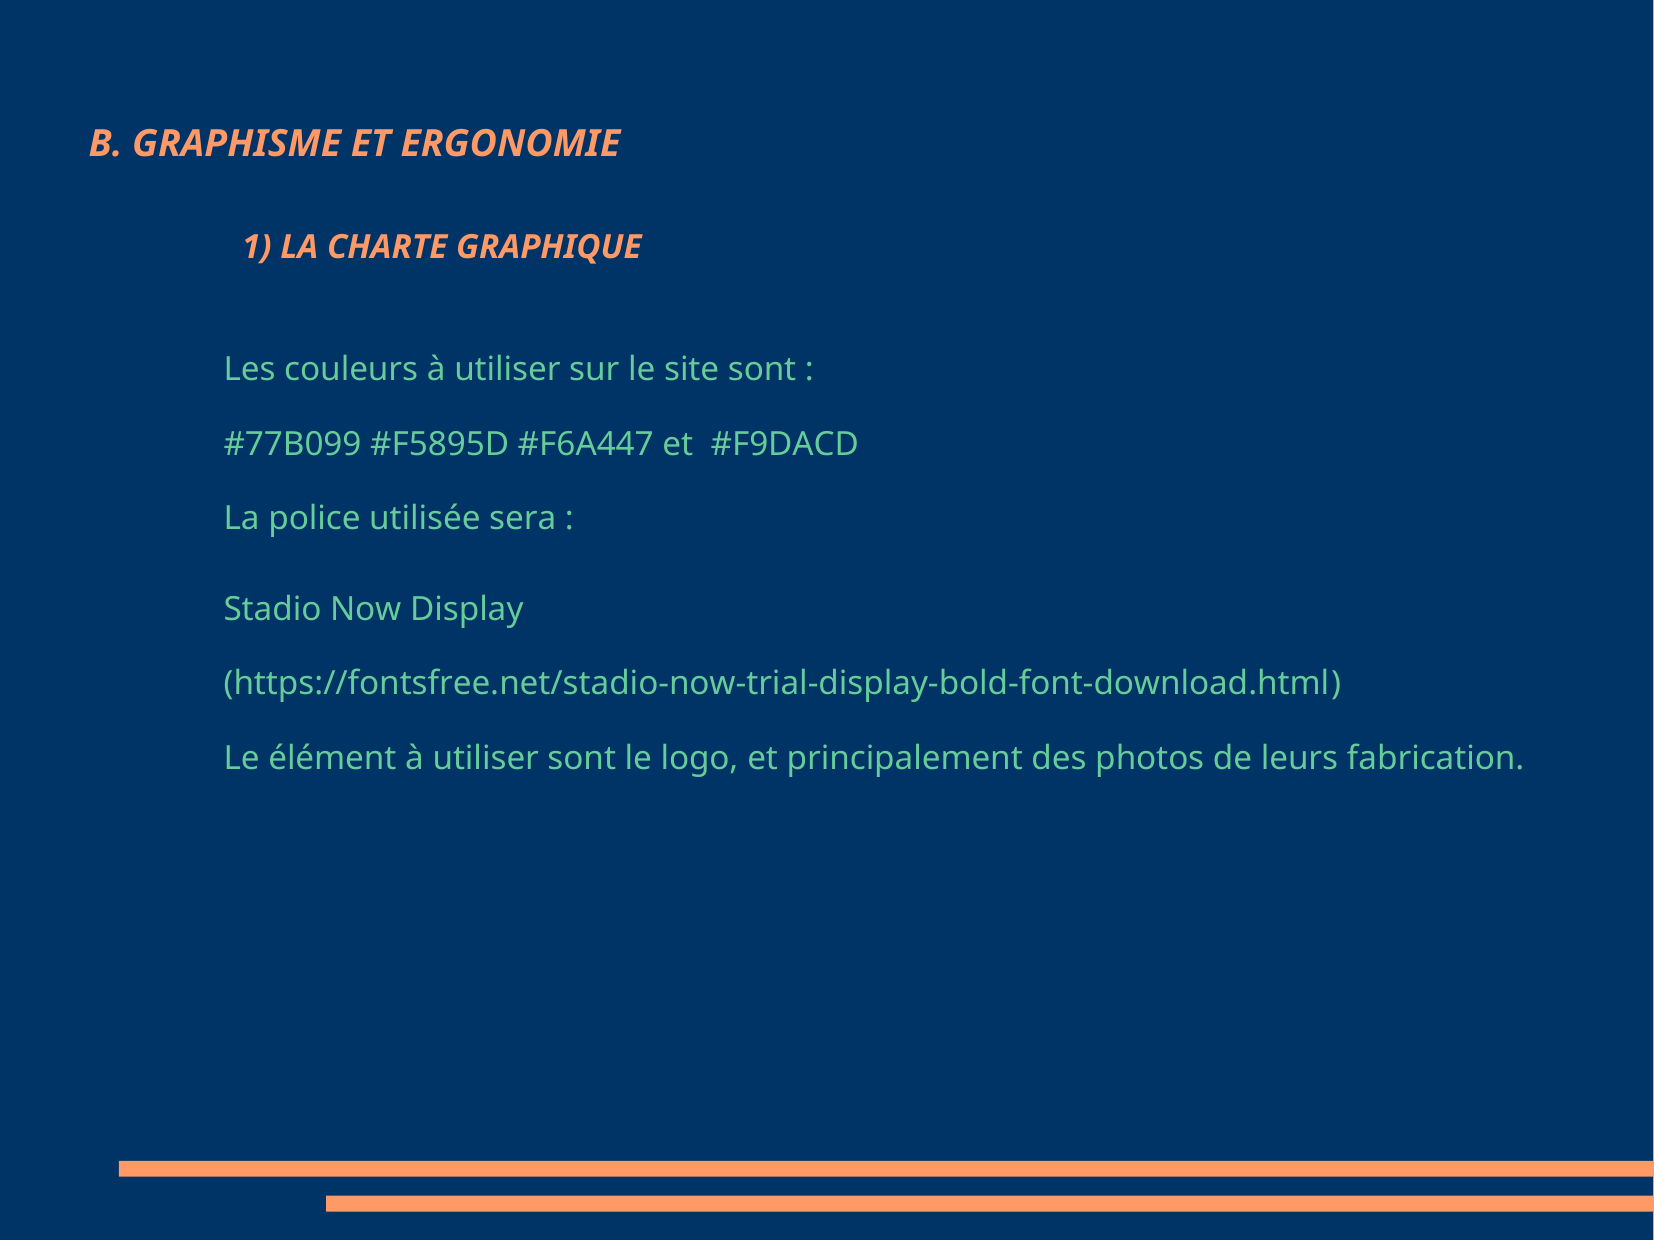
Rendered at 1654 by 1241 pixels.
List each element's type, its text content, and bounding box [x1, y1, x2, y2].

list Les couleurs à utiliser sur le site sont : #77B099 #F5895D #F6A447 et #F9DACD La police utilisée sera : Stadio Now Display (https://fontsfree.net/stadio-now-trial-display-bold-font-download.html) Le élément à utiliser sont le logo, et principalement des photos de leurs fabrication. [152, 344, 1534, 1127]
title B. GRAPHISME ET ERGONOMIE 1) LA CHARTE GRAPHIQUE [88, 114, 1534, 322]
